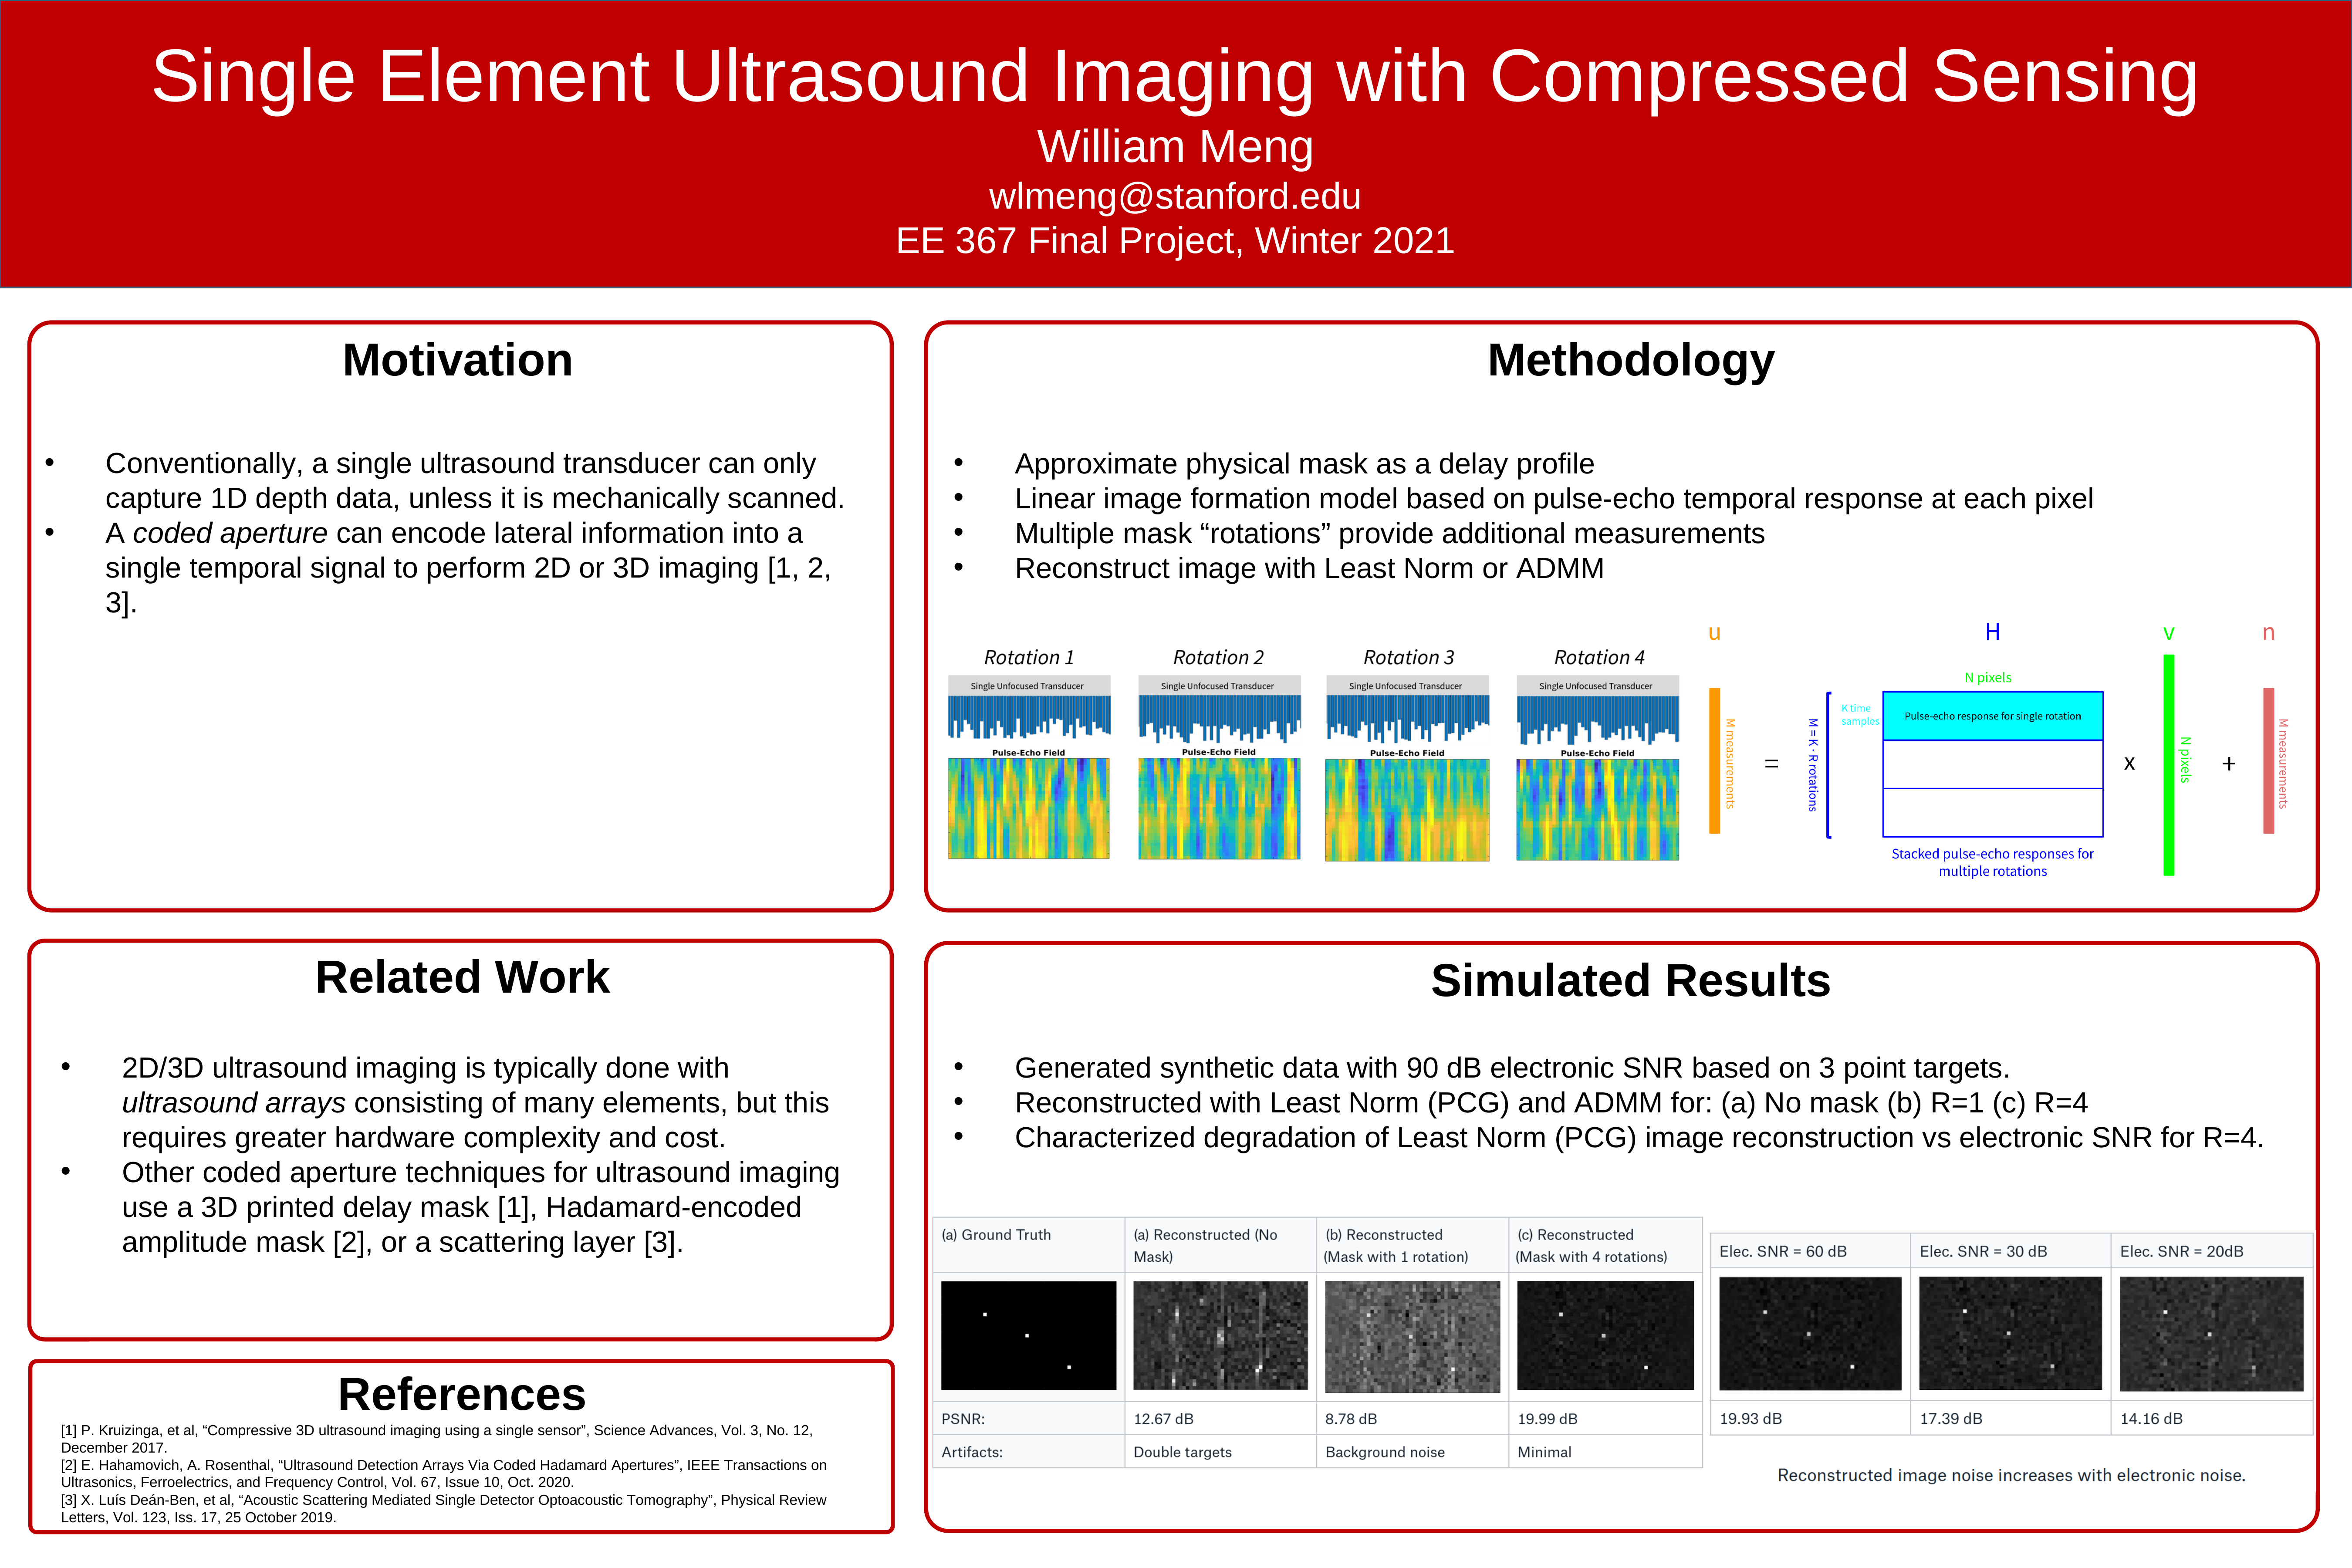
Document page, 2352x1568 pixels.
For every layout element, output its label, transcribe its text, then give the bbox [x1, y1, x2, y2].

text_box Approximate physical mask as a delay profile Linear image formation model based on pulse-echo temporal response at each pixel Multiple mask “rotations” provide additional measurements Reconstruct image with Least Norm or ADMM [947, 441, 2303, 588]
text_box Motivation [39, 326, 877, 388]
text_box Conventionally, a single ultrasound transducer can only capture 1D depth data, unless it is mechanically scanned. A coded aperture can encode lateral information into a single temporal signal to perform 2D or 3D imaging [1, 2, 3]. [38, 441, 860, 622]
picture [1710, 1230, 2316, 1492]
picture [930, 1215, 1706, 1472]
text_box [1] P. Kruizinga, et al, “Compressive 3D ultrasound imaging using a single sensor”, Science Advances, Vol. 3, No. 12, December 2017. [2] E. Hahamovich, A. Rosenthal, “Ultrasound Detection Arrays Via Coded Hadamard Apertures”, IEEE Transactions on Ultrasonics, Ferroelectrics, and Frequency Control, Vol. 67, Issue 10, Oct. 2020. [3] X. Luís Deán-Ben, et al, “Acoustic Scattering Mediated Single Detector Optoacoustic Tomography”, Physical Review Letters, Vol. 123, Iss. 17, 25 October 2019. [54, 1423, 872, 1529]
text_box Methodology [955, 326, 2308, 388]
text_box References [43, 1361, 882, 1423]
text_box Single Element Ultrasound Imaging with Compressed Sensing William Meng wlmeng@stanford.edu EE 367 Final Project, Winter 2021 [0, 0, 2352, 287]
picture [943, 646, 1683, 869]
text_box Generated synthetic data with 90 dB electronic SNR based on 3 point targets. Reconstructed with Least Norm (PCG) and ADMM for: (a) No mask (b) R=1 (c) R=4 Characterized degradation of Least Norm (PCG) image reconstruction vs electronic SNR for R=4. [947, 1045, 2303, 1157]
text_box Related Work [44, 943, 882, 1005]
picture [1702, 618, 2295, 887]
text_box Simulated Results [955, 947, 2308, 1009]
text_box 2D/3D ultrasound imaging is typically done with ultrasound arrays consisting of many elements, but this requires greater hardware complexity and cost. Other coded aperture techniques for ultrasound imaging use a 3D printed delay mask [1], Hadamard-encoded amplitude mask [2], or a scattering layer [3]. [54, 1045, 872, 1261]
